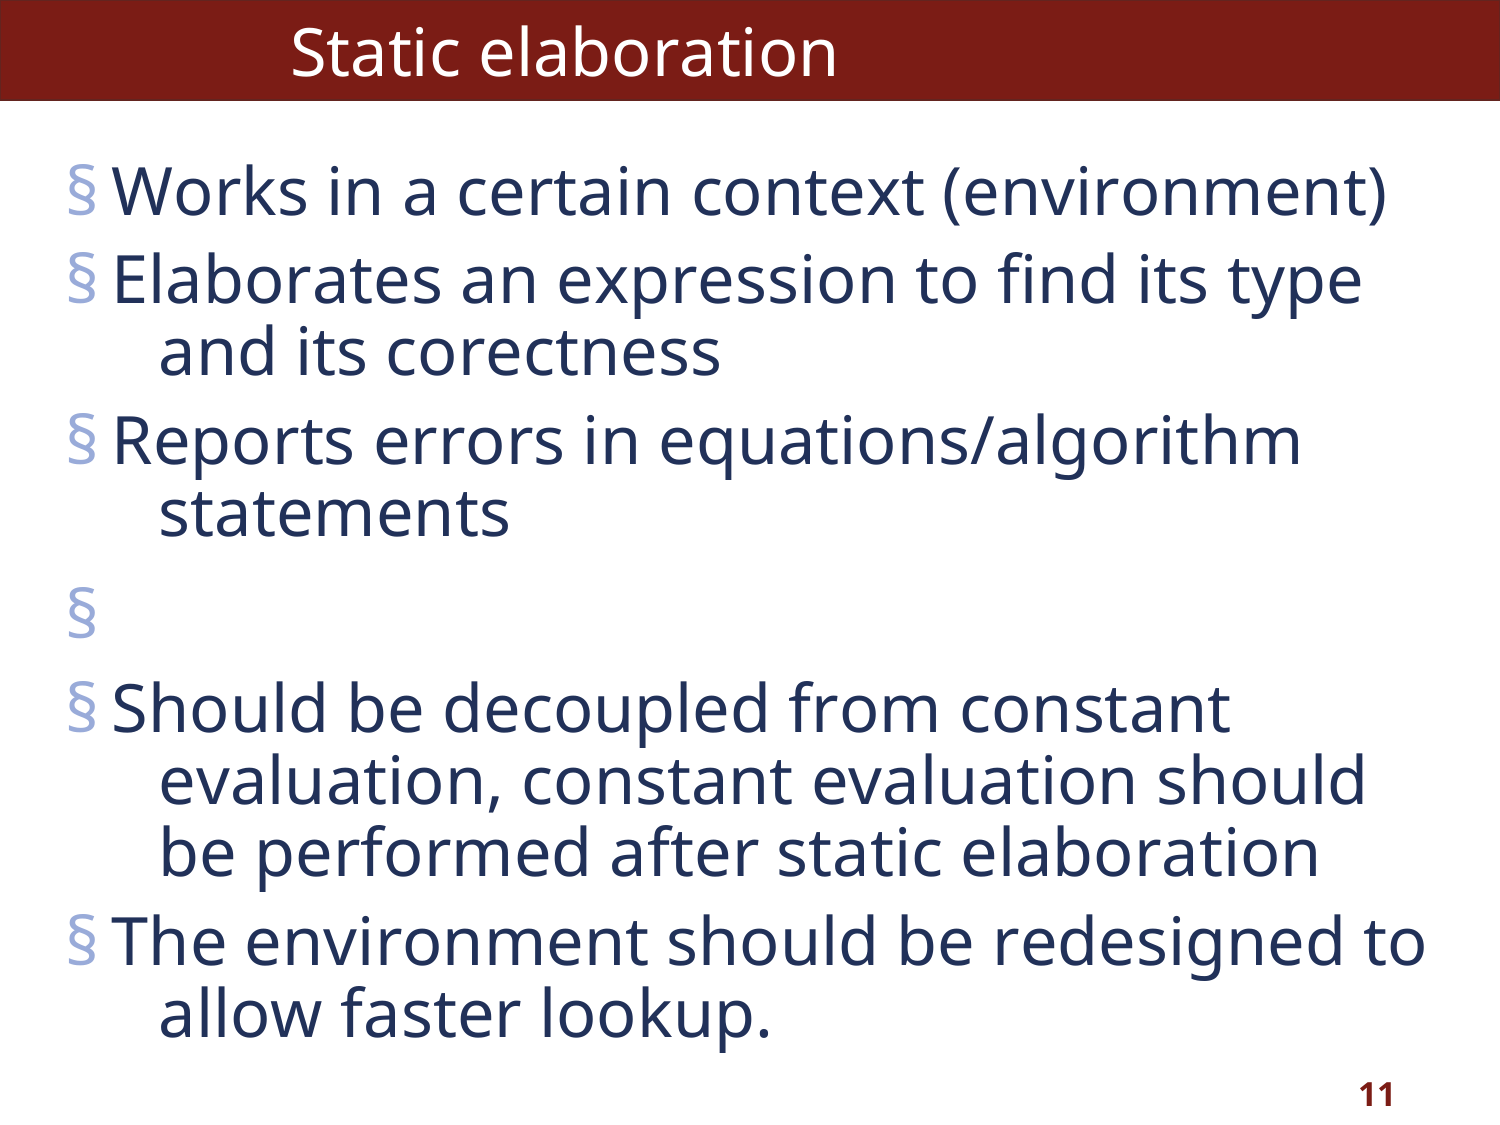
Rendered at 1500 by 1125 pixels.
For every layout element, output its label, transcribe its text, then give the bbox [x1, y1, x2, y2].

list Works in a certain context (environment) Elaborates an expression to find its type and its corectness Reports errors in equations/algorithm statements Should be decoupled from constant evaluation, constant evaluation should be performed after static elaboration The environment should be redesigned to allow faster lookup. [50, 149, 1451, 1075]
text_box 11 [1342, 1065, 1493, 1116]
title Static elaboration [275, 0, 1500, 100]
